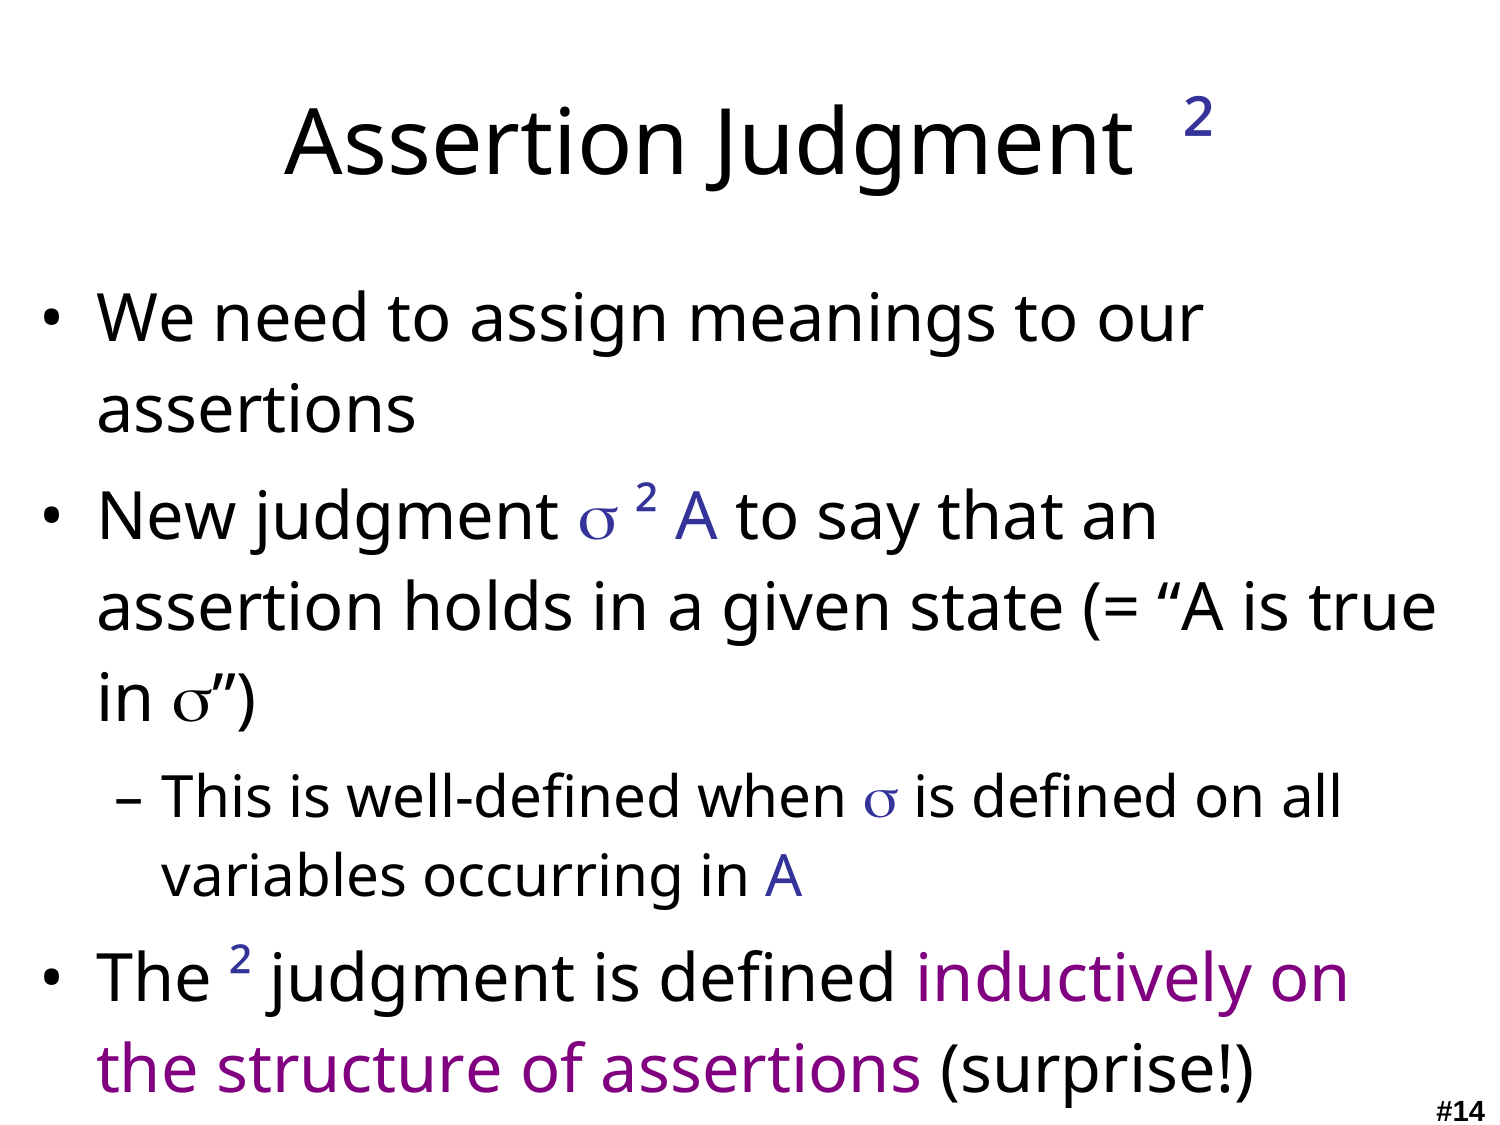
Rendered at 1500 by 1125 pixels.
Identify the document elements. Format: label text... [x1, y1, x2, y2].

title Assertion Judgment ² [24, 45, 1476, 233]
list We need to assign meanings to our assertions New judgment  ² A to say that an assertion holds in a given state (= “A is true in ”) This is well-defined when  is defined on all variables occurring in A The ² judgment is defined inductively on the structure of assertions (surprise!) It relies on the operational semantics of arithmetic expressions from IMP [24, 262, 1476, 1101]
